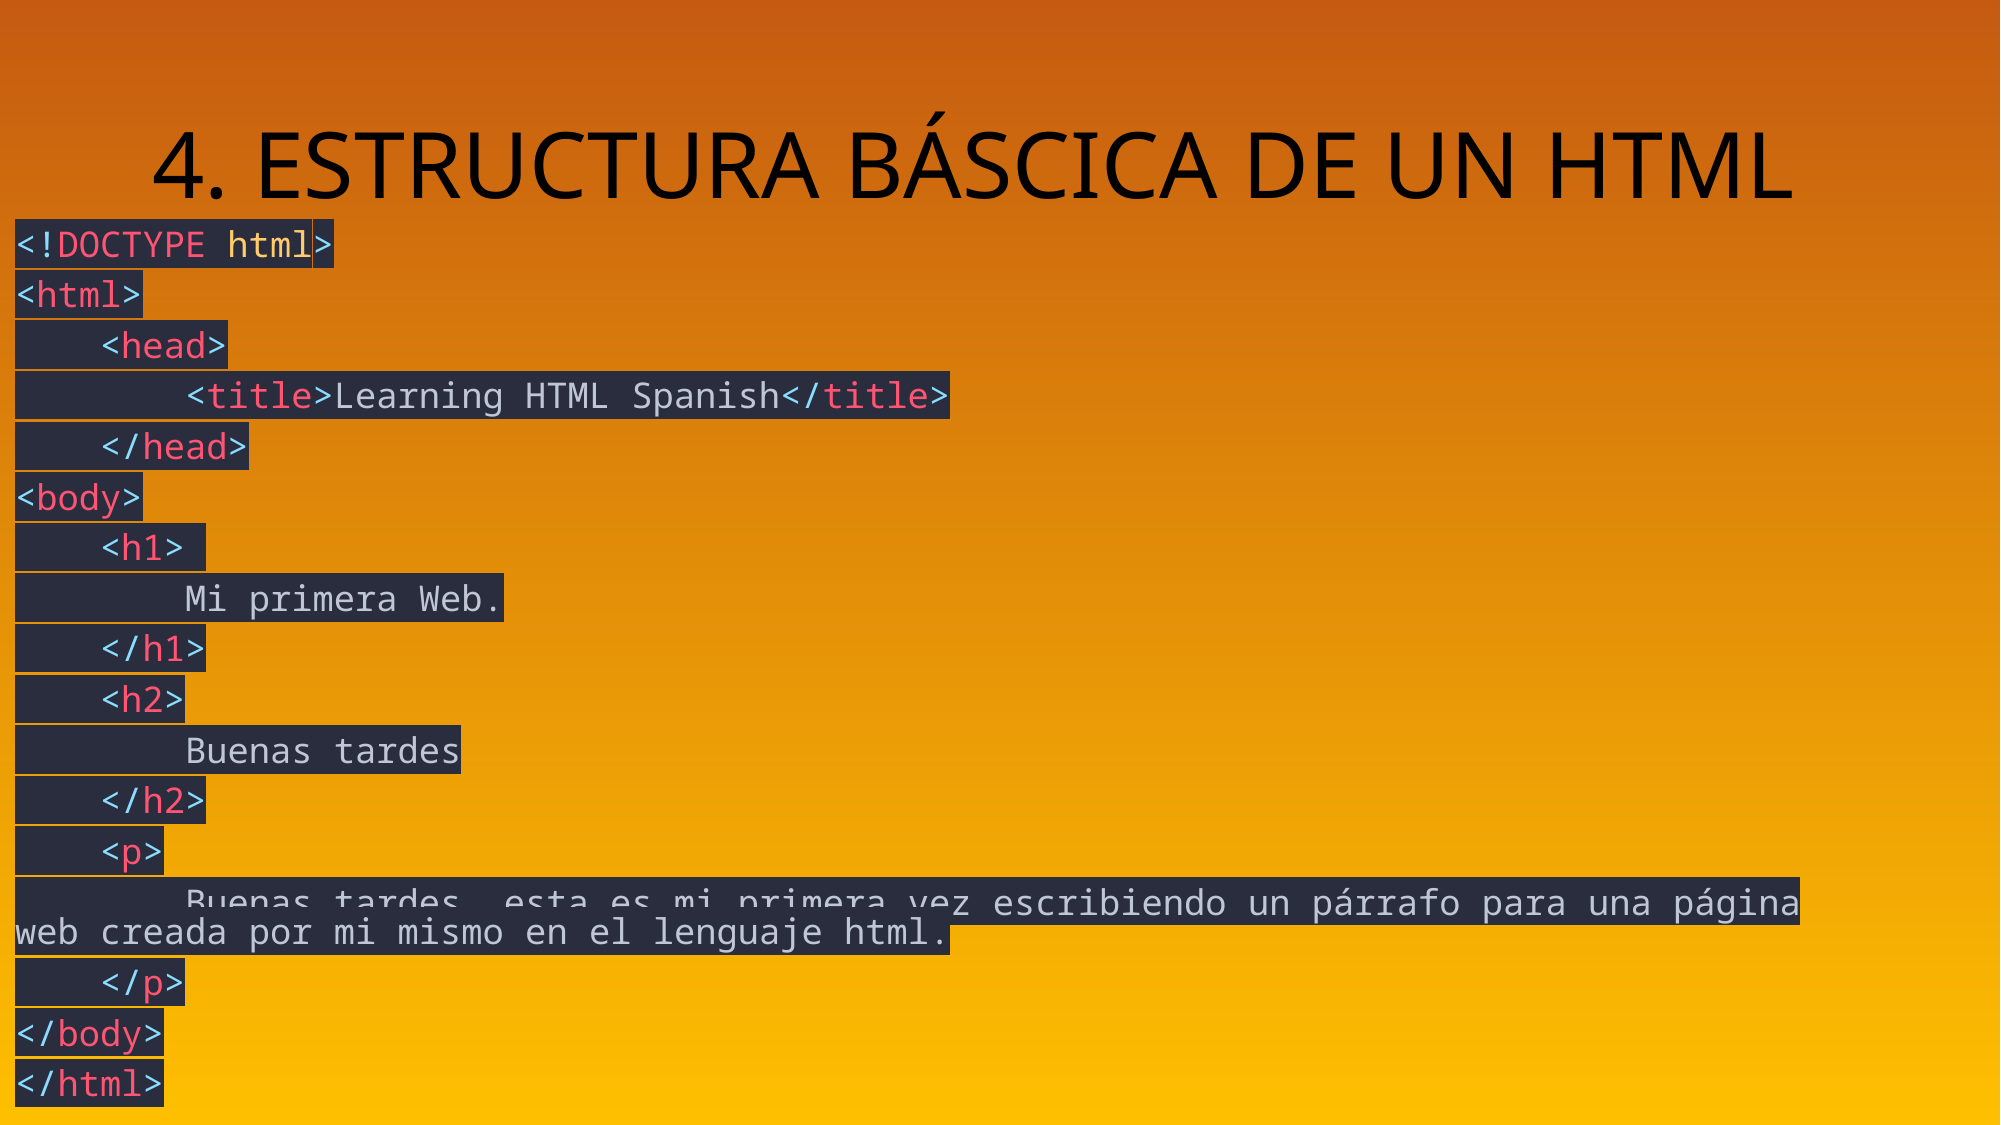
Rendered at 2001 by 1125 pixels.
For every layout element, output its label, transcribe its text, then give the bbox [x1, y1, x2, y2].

list <!DOCTYPE html> <html> <head> <title>Learning HTML Spanish</title> </head> <body> <h1> Mi primera Web. </h1> <h2> Buenas tardes </h2> <p> Buenas tardes, esta es mi primera vez escribiendo un párrafo para una página web creada por mi mismo en el lenguaje html. </p> </body> </html> [0, 225, 1863, 1125]
title 4. ESTRUCTURA BÁSCICA DE UN HTML [137, 59, 1863, 225]
